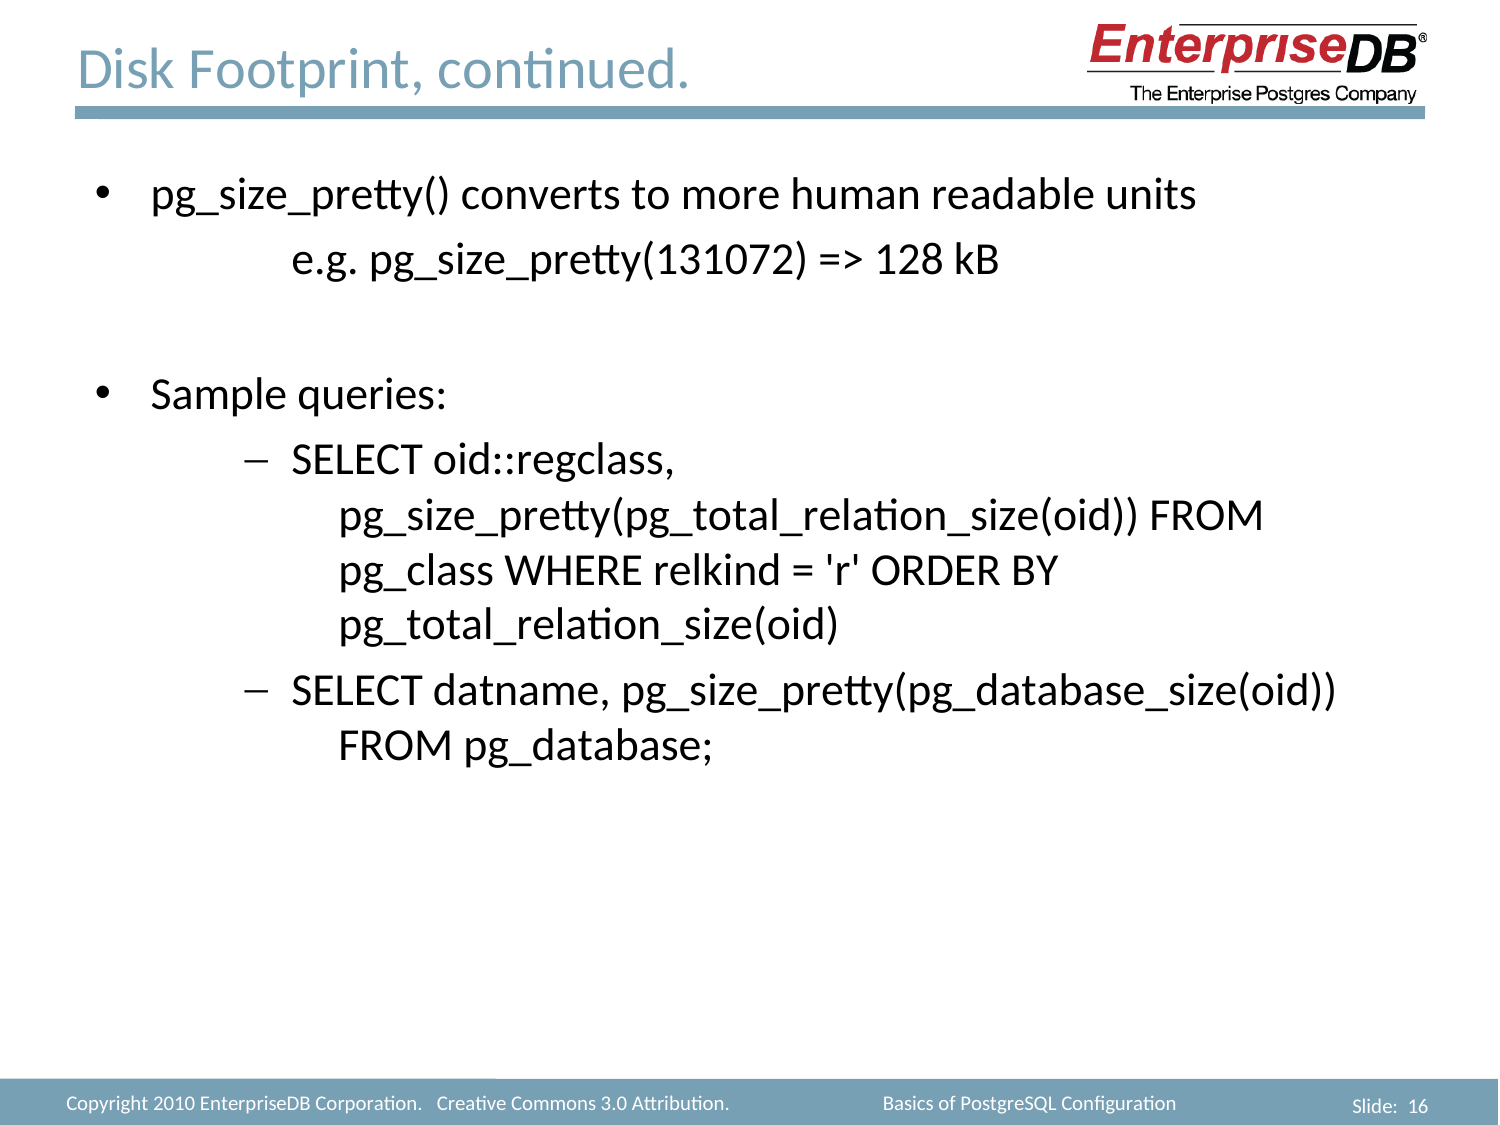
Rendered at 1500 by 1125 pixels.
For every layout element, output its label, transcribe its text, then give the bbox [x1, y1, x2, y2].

title Disk Footprint, continued. [62, 4, 1088, 126]
list pg_size_pretty() converts to more human readable units e.g. pg_size_pretty(131072) => 128 kB Sample queries: SELECT oid::regclass, pg_size_pretty(pg_total_relation_size(oid)) FROM pg_class WHERE relkind = 'r' ORDER BY pg_total_relation_size(oid) SELECT datname, pg_size_pretty(pg_database_size(oid)) FROM pg_database; [79, 155, 1384, 1051]
picture [1088, 24, 1427, 104]
